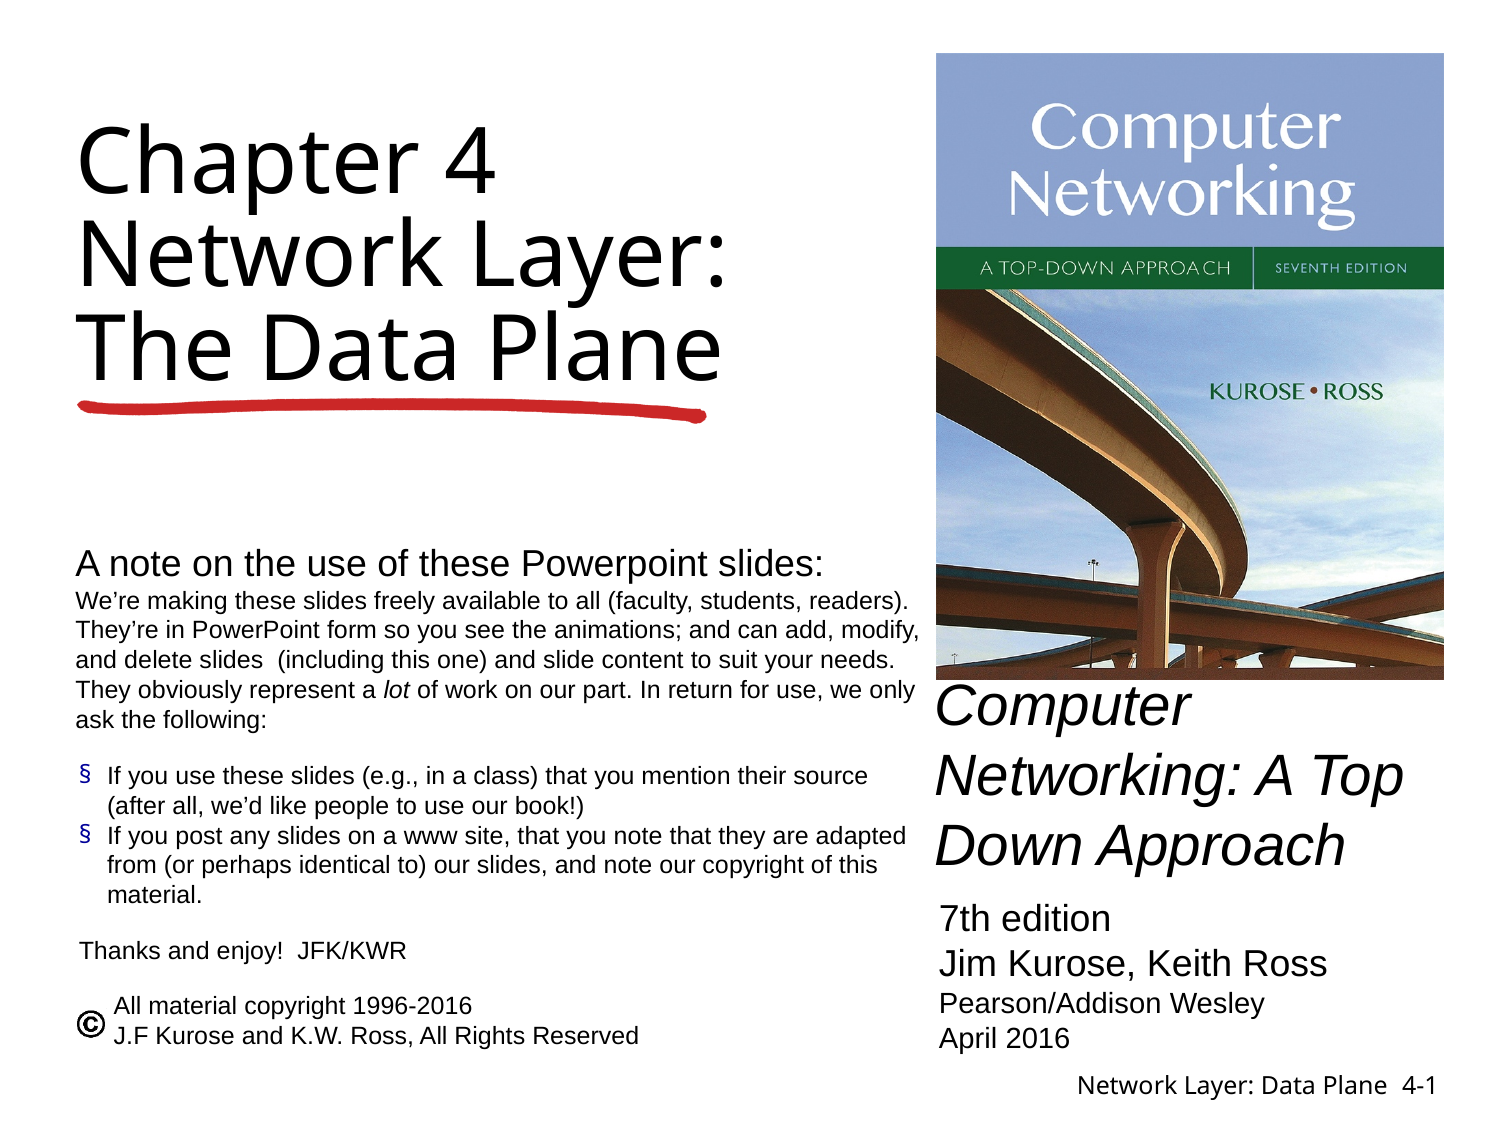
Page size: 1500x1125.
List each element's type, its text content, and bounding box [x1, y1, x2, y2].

text_box 7th edition Jim Kurose, Keith Ross Pearson/Addison Wesley April 2016 [924, 739, 1460, 1125]
text_box A note on the use of these Powerpoint slides: We’re making these slides freely available to all (faculty, students, readers). They’re in PowerPoint form so you see the animations; and can add, modify, and delete slides (including this one) and slide content to suit your needs. They obviously represent a lot of work on our part. In return for use, we only ask the following: [60, 531, 943, 771]
text_box Chapter 4 Network Layer: The Data Plane [60, 117, 798, 401]
picture [74, 391, 713, 431]
picture [75, 1008, 107, 1039]
slide_number 4-<number> [1387, 1062, 1463, 1107]
text_box If you use these slides (e.g., in a class) that you mention their source (after all, we’d like people to use our book!) If you post any slides on a www site, that you note that they are adapted from (or perhaps identical to) our slides, and note our copyright of this material. Thanks and enjoy! JFK/KWR All material copyright 1996-2016 J.F Kurose and K.W. Ross, All Rights Reserved [64, 716, 947, 1057]
picture [936, 53, 1444, 680]
text_box Computer Networking: A Top Down Approach [943, 572, 1455, 739]
footer Network Layer: Data Plane [1045, 1062, 1404, 1102]
